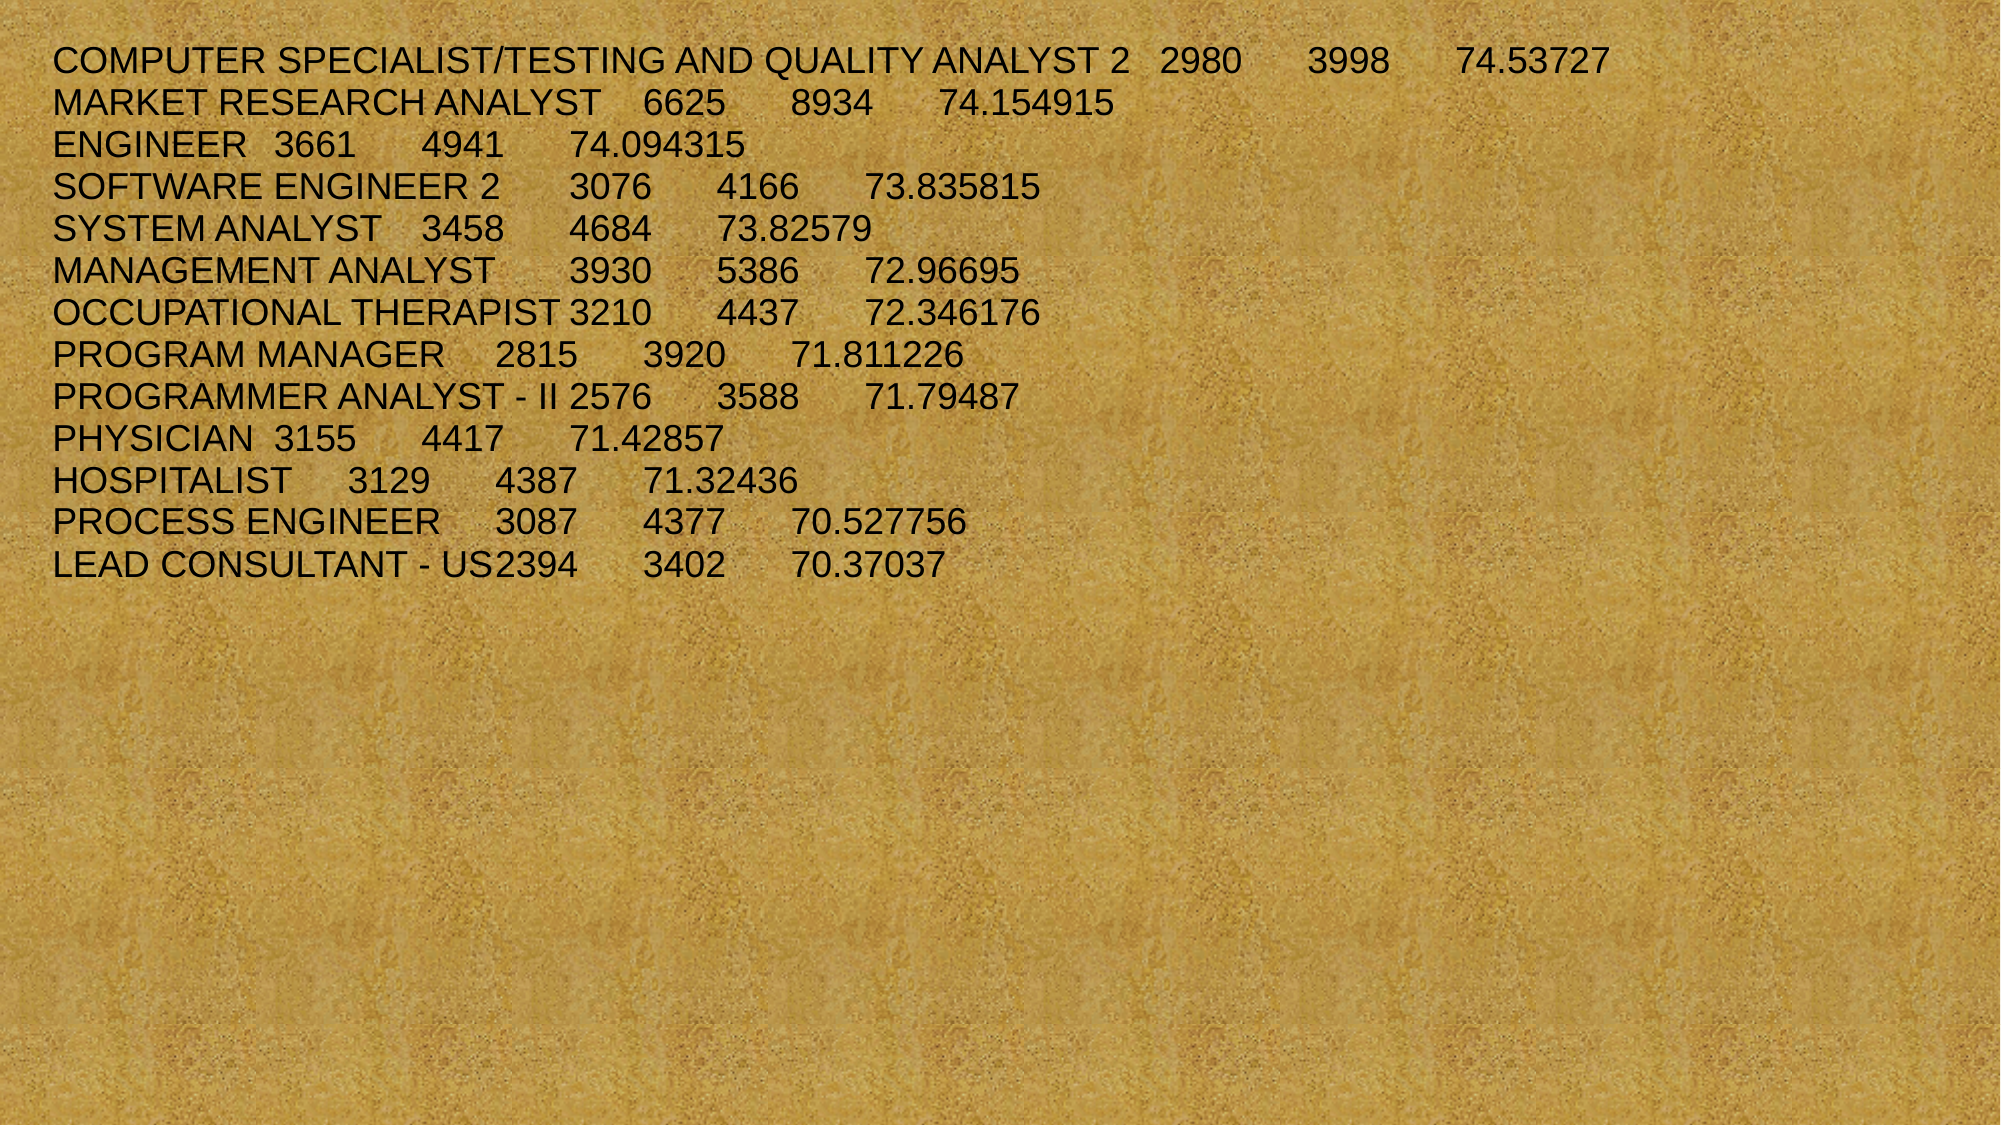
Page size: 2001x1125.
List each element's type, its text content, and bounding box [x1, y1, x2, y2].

text_box COMPUTER SPECIALIST/TESTING AND QUALITY ANALYST 2 2980 3998 74.53727 MARKET RESEARCH ANALYST 6625 8934 74.154915 ENGINEER 3661 4941 74.094315 SOFTWARE ENGINEER 2 3076 4166 73.835815 SYSTEM ANALYST 3458 4684 73.82579 MANAGEMENT ANALYST 3930 5386 72.96695 OCCUPATIONAL THERAPIST 3210 4437 72.346176 PROGRAM MANAGER 2815 3920 71.811226 PROGRAMMER ANALYST - II 2576 3588 71.79487 PHYSICIAN 3155 4417 71.42857 HOSPITALIST 3129 4387 71.32436 PROCESS ENGINEER 3087 4377 70.527756 LEAD CONSULTANT - US 2394 3402 70.37037 [37, 31, 1925, 635]
picture [0, 0, 2001, 1125]
